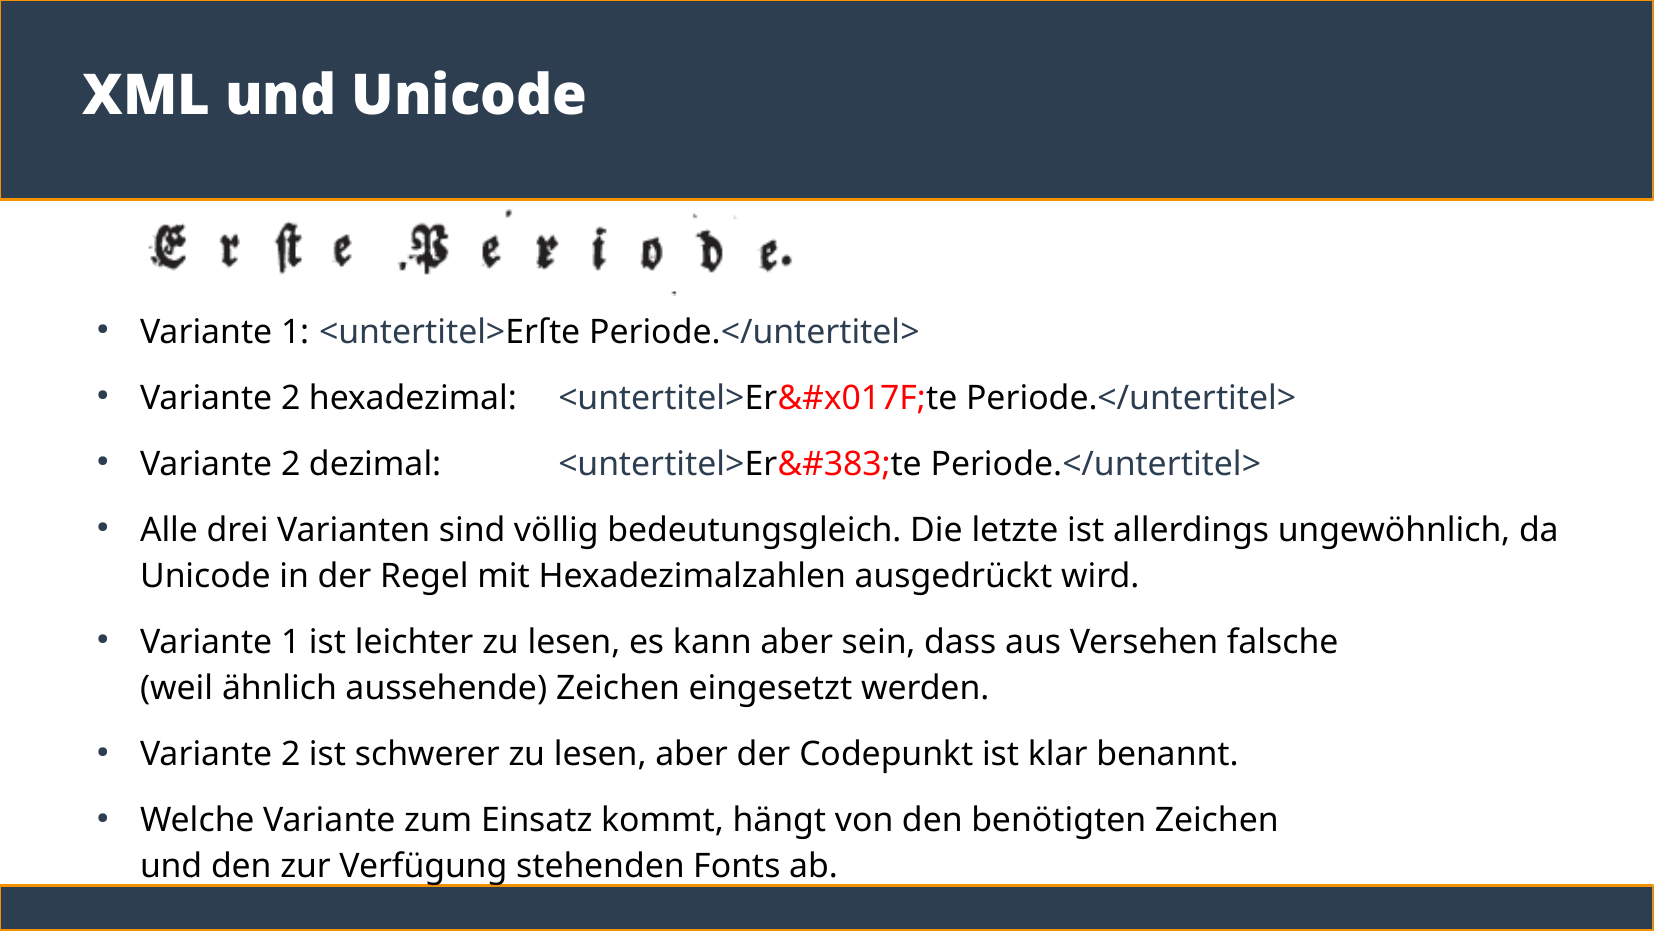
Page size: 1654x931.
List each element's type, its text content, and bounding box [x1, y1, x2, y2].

title XML und Unicode [82, 14, 1571, 171]
list Variante 1: <untertitel>Erſte Periode.</untertitel> Variante 2 hexadezimal: <untertitel>Er&#x017F;te Periode.</untertitel> Variante 2 dezimal: <untertitel>Er&#383;te Periode.</untertitel> Alle drei Varianten sind völlig bedeutungsgleich. Die letzte ist allerdings ungewöhnlich, da Unicode in der Regel mit Hexadezimalzahlen ausgedrückt wird. Variante 1 ist leichter zu lesen, es kann aber sein, dass aus Versehen falsche (weil ähnlich aussehende) Zeichen eingesetzt werden. Variante 2 ist schwerer zu lesen, aber der Codepunkt ist klar benannt. Welche Variante zum Einsatz kommt, hängt von den benötigten Zeichen und den zur Verfügung stehenden Fonts ab. [82, 307, 1563, 898]
picture [99, 206, 823, 296]
